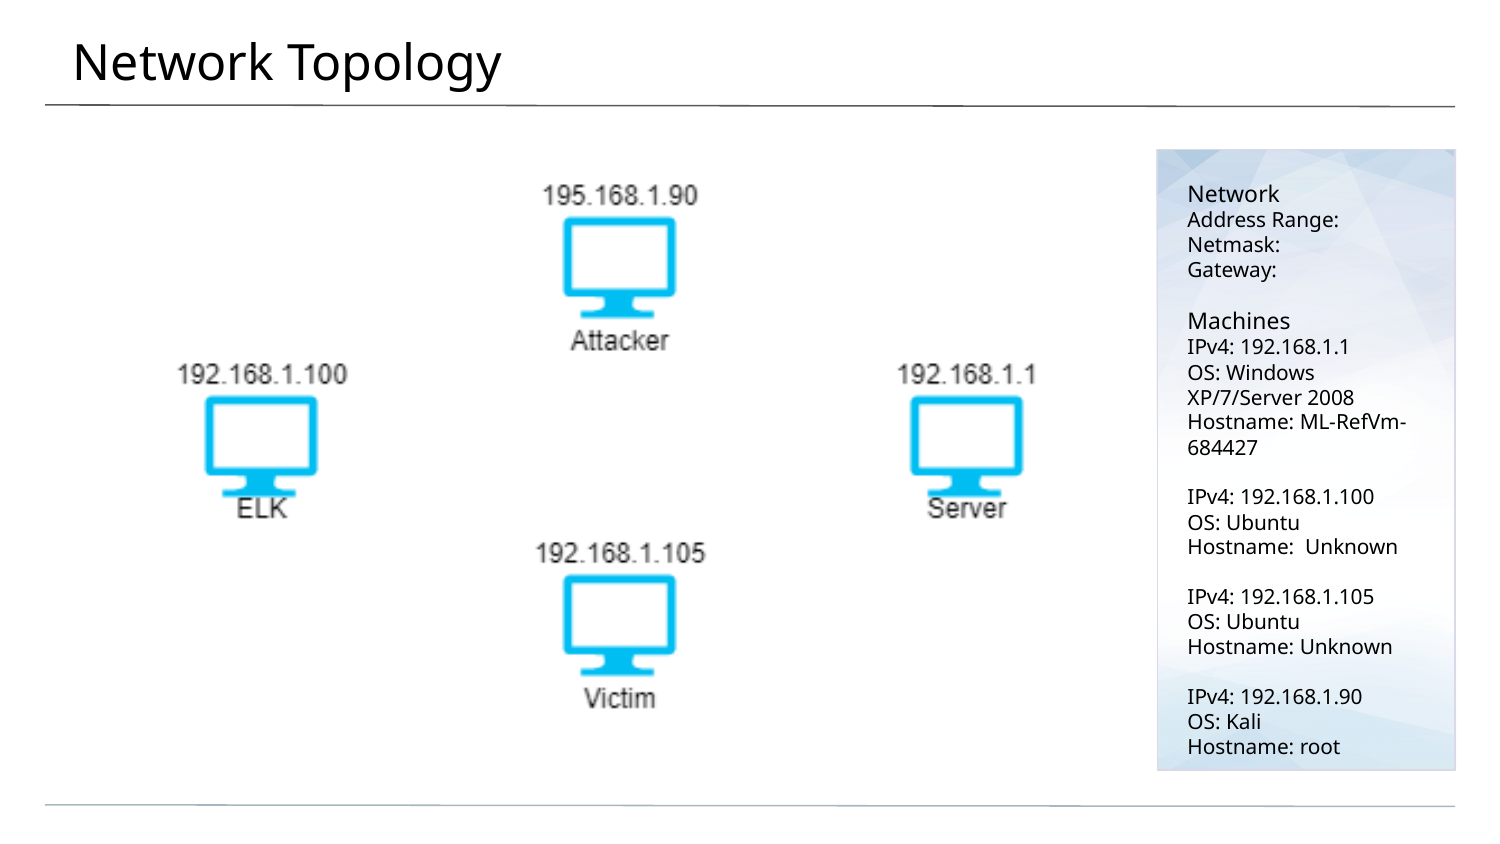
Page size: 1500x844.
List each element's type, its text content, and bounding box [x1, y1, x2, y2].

picture [160, 172, 1058, 722]
subtitle Network Address Range: Netmask: Gateway: Machines IPv4: 192.168.1.1 OS: Windows XP/7/Server 2008 Hostname: ML-RefVm-684427 IPv4: 192.168.1.100 OS: Ubuntu Hostname: Unknown IPv4: 192.168.1.105 OS: Ubuntu Hostname: Unknown IPv4: 192.168.1.90 OS: Kali Hostname: root [1157, 149, 1456, 771]
title Network Topology [0, 0, 1097, 88]
